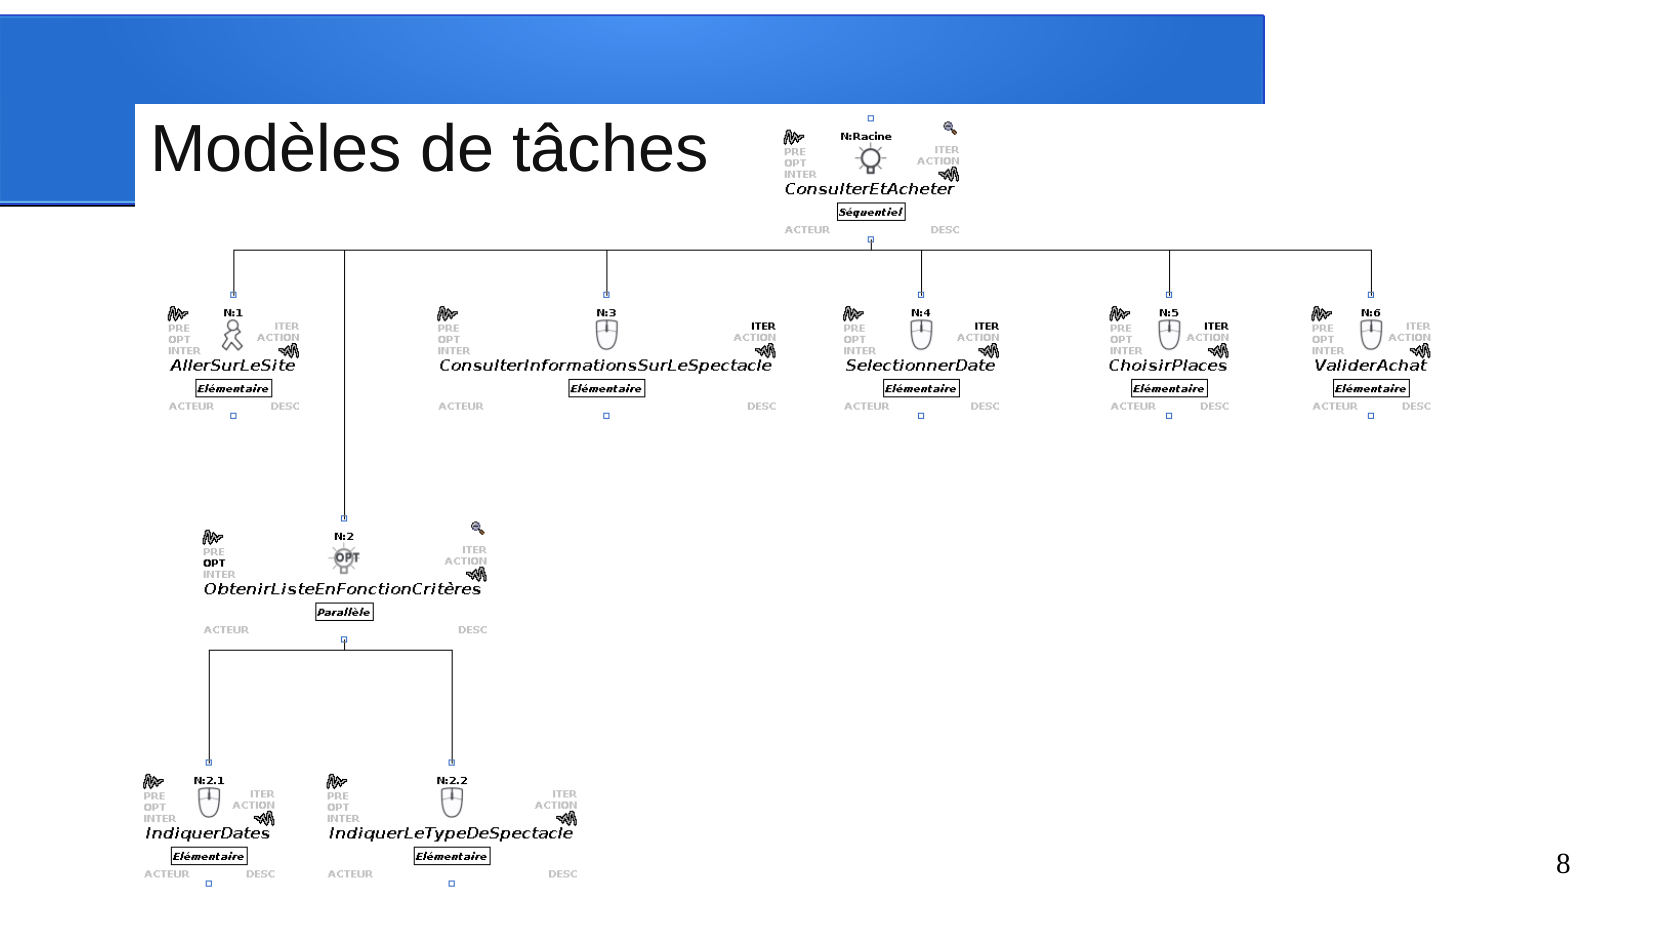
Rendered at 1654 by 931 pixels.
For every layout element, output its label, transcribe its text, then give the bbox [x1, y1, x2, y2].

picture [135, 104, 1456, 899]
title Modèles de tâches [150, 71, 1302, 226]
